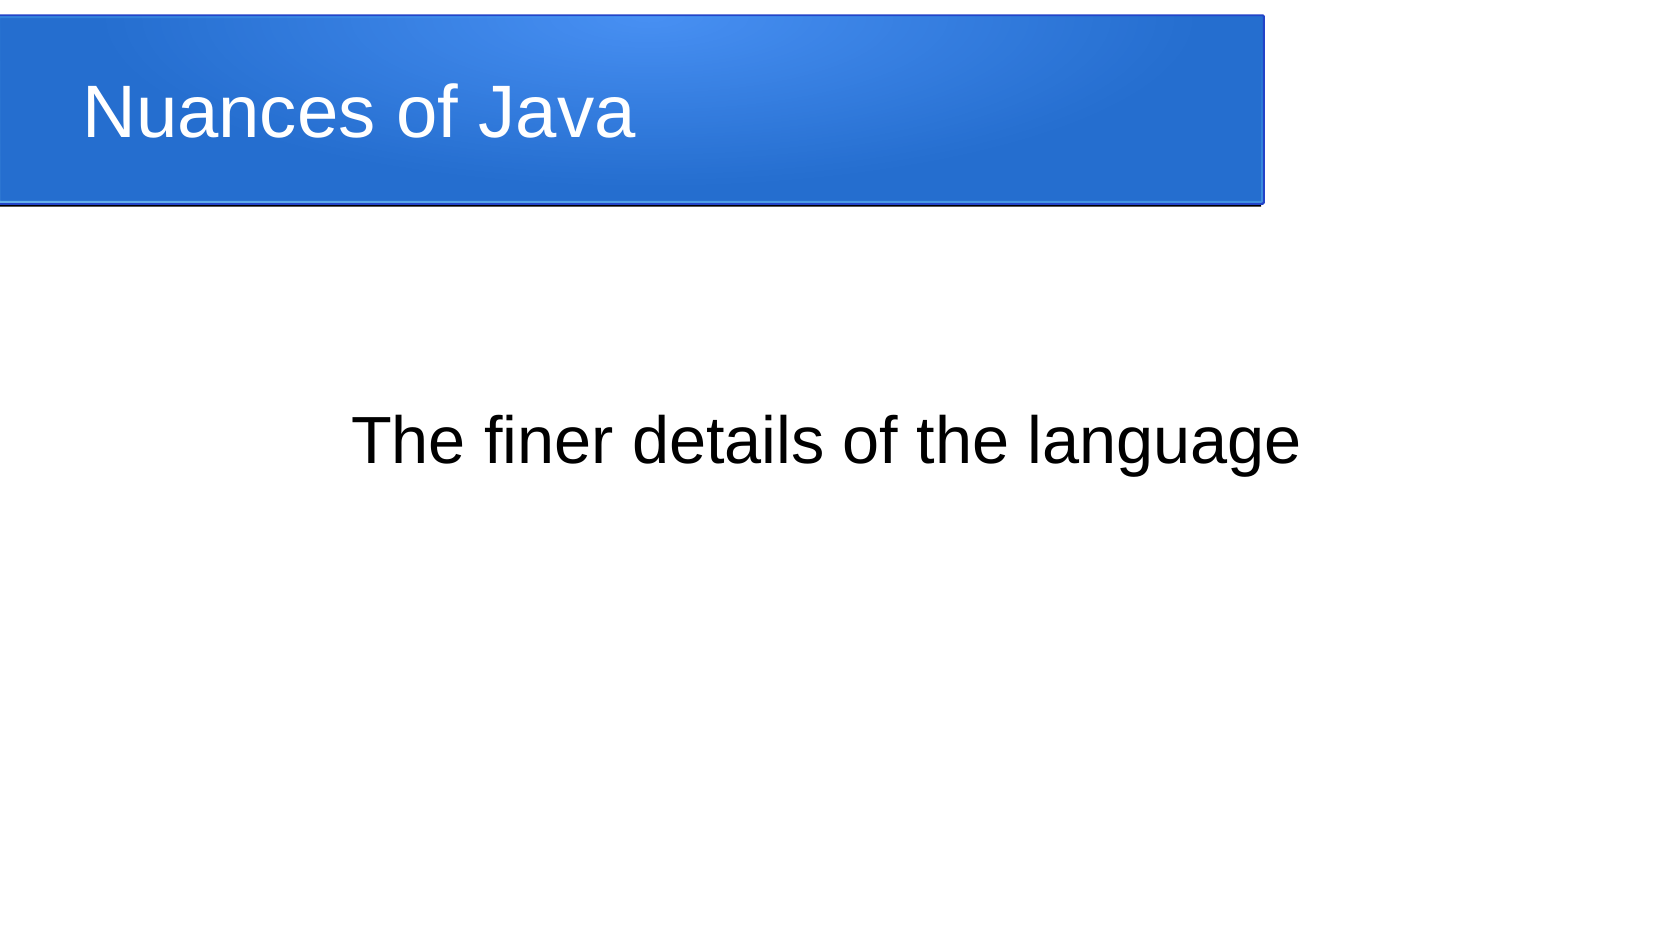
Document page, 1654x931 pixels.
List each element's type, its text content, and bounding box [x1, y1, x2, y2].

title Nuances of Java [82, 35, 1235, 189]
subtitle The finer details of the language [82, 224, 1571, 764]
